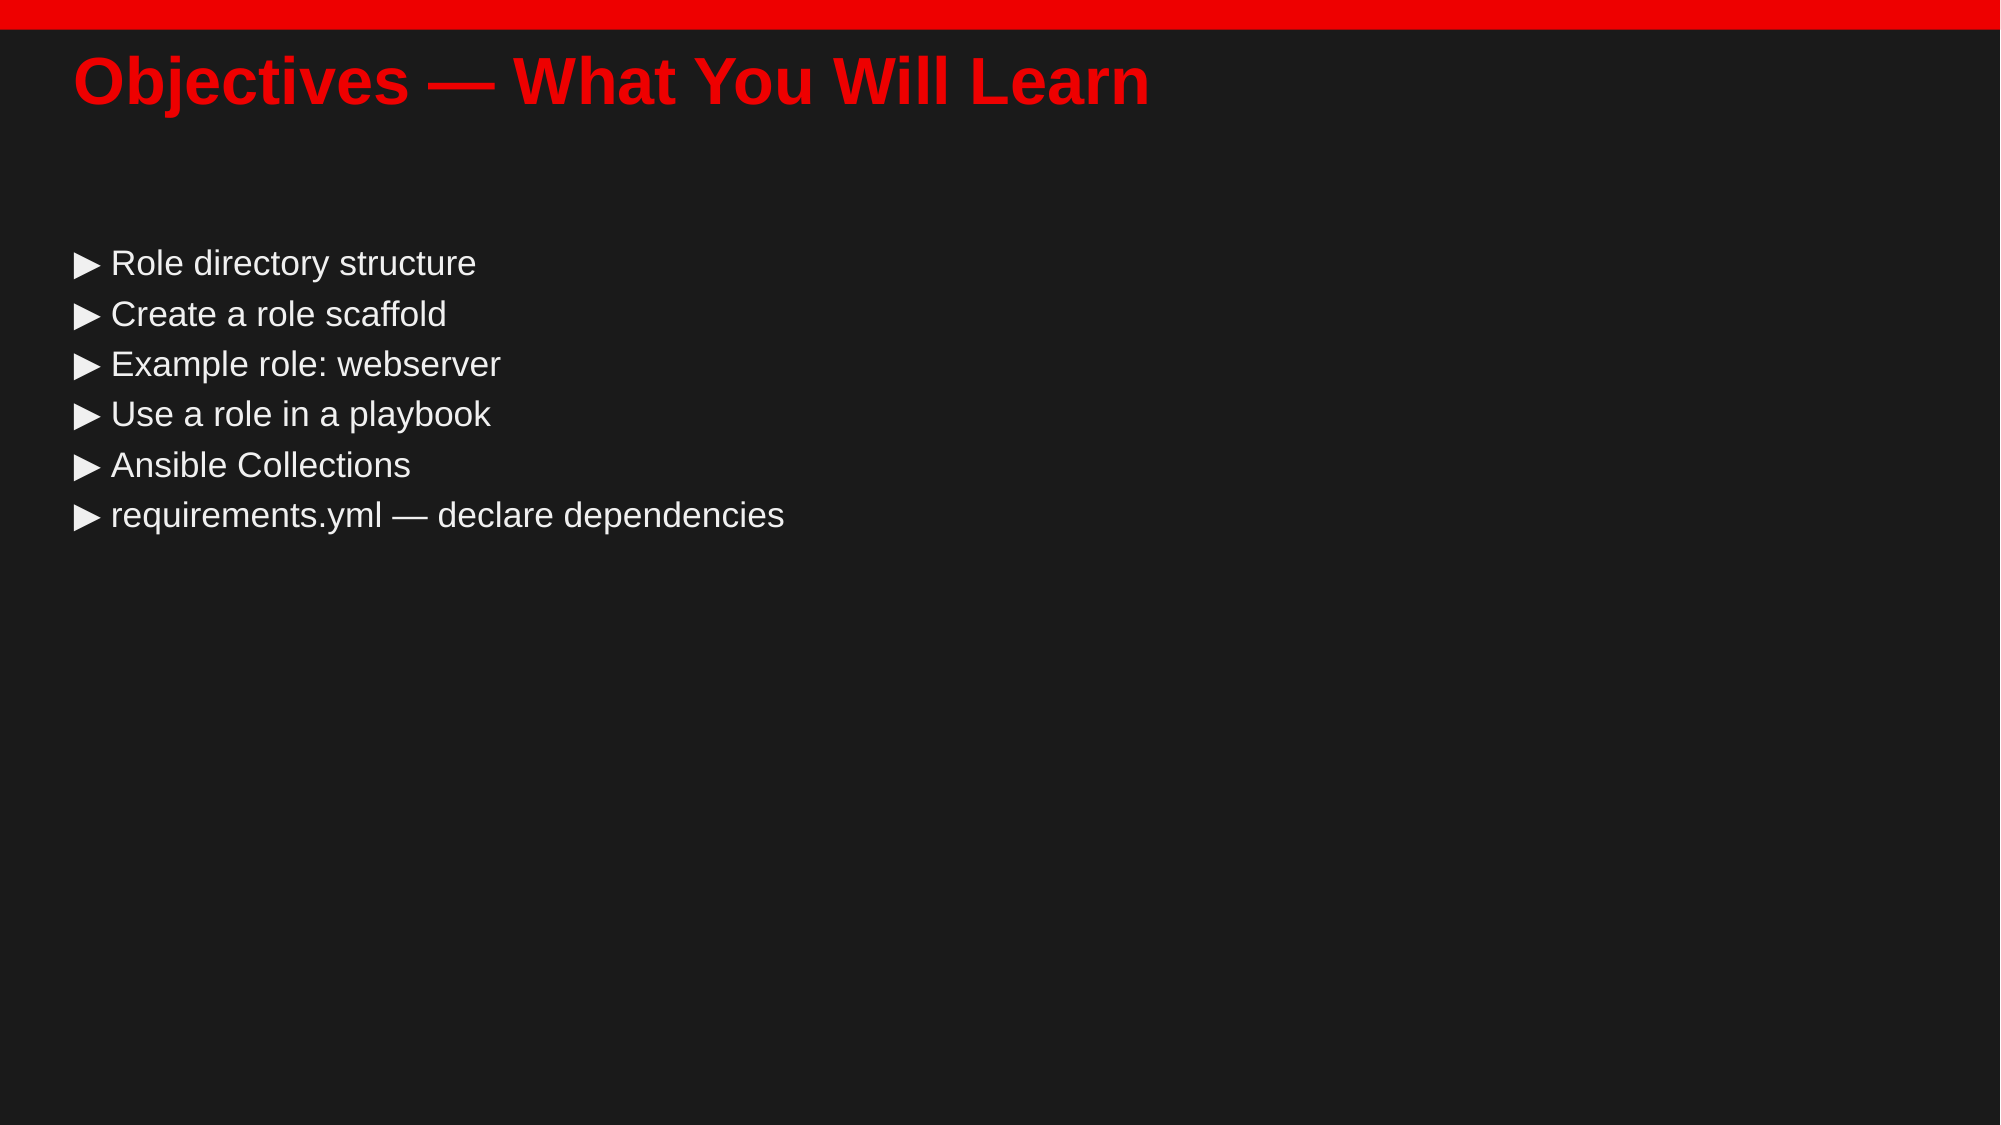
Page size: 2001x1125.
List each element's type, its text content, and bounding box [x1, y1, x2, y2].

text_box [0, 0, 2001, 30]
text_box ▶ Role directory structure ▶ Create a role scaffold ▶ Example role: webserver ▶ Use a role in a playbook ▶ Ansible Collections ▶ requirements.yml — declare dependencies [59, 236, 1942, 1037]
text_box Objectives — What You Will Learn [59, 36, 1942, 208]
